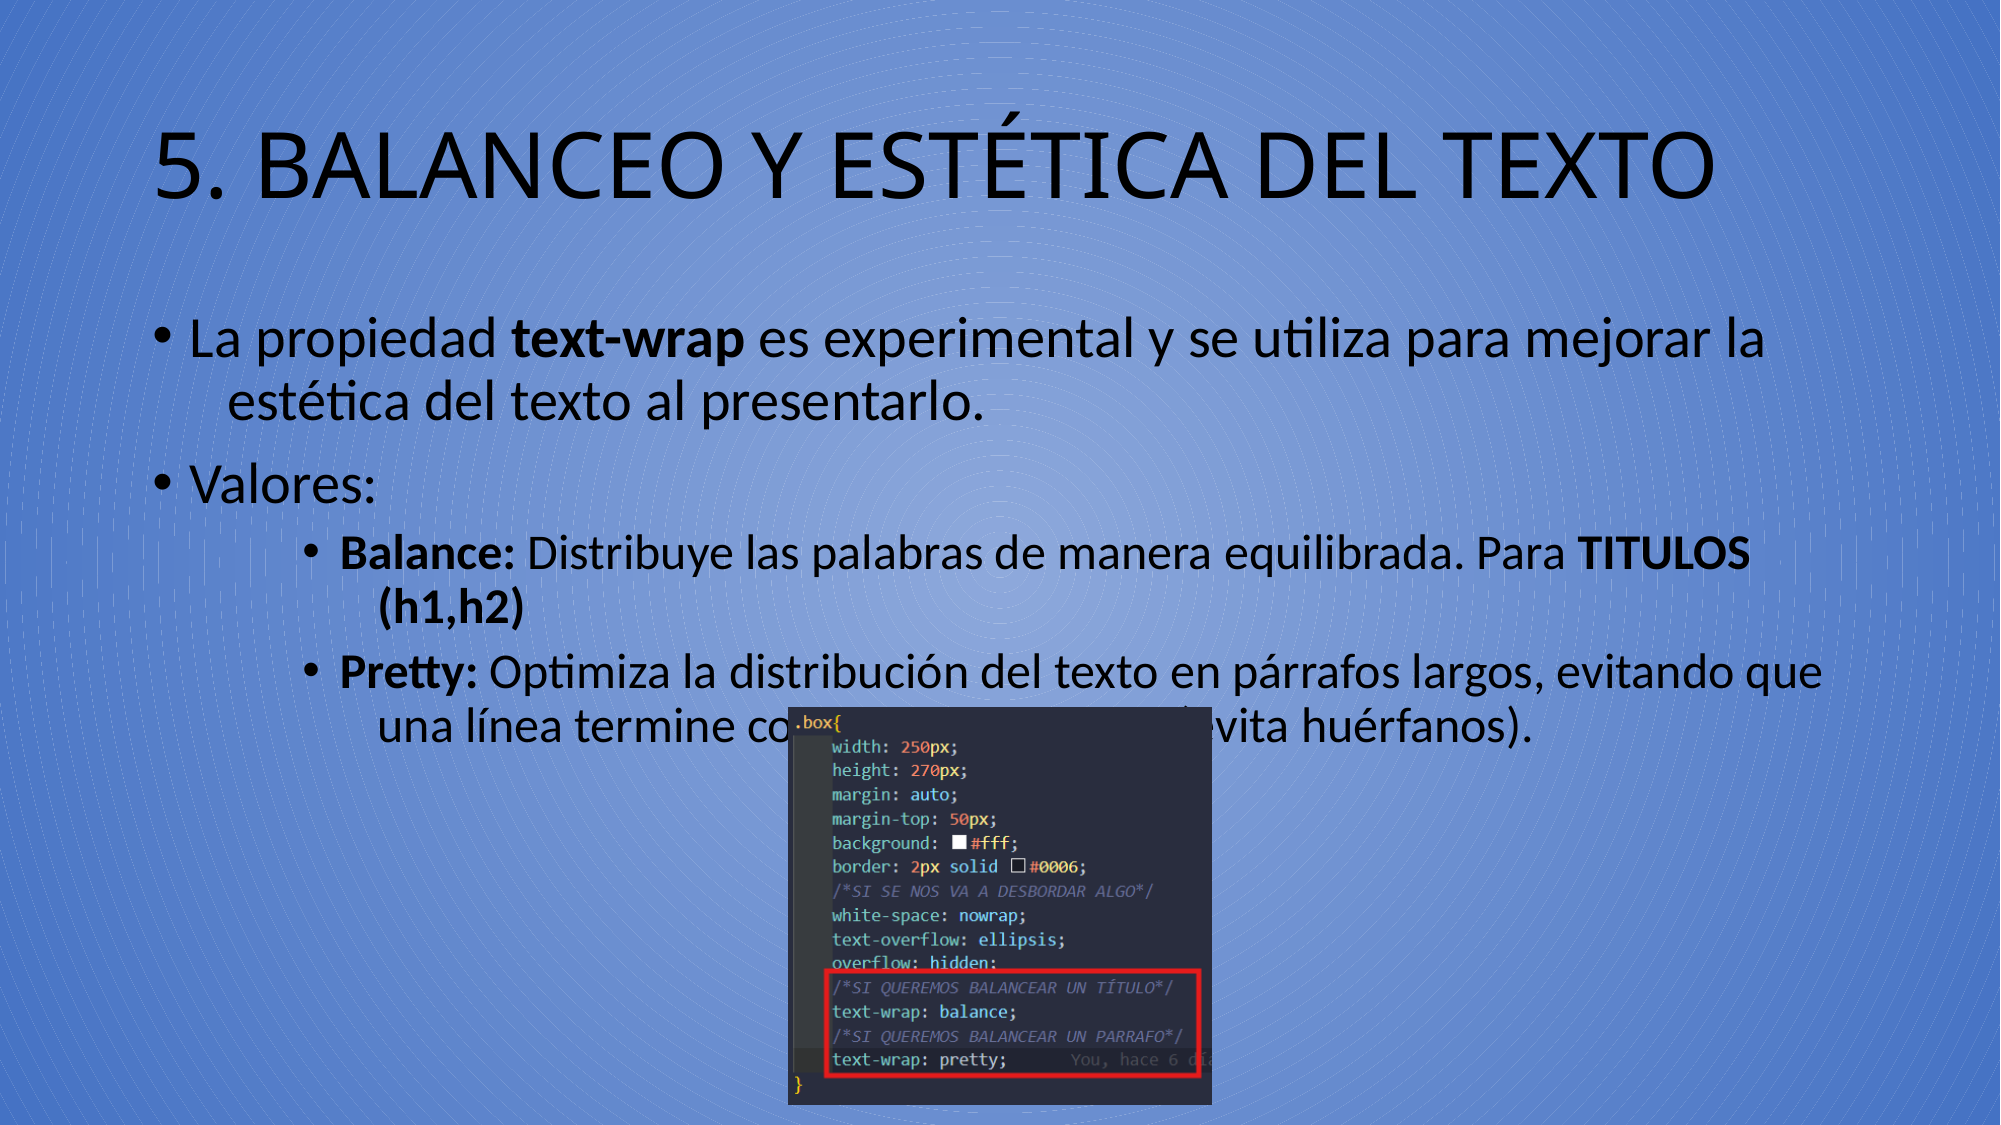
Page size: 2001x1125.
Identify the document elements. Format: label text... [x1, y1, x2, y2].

list La propiedad text-wrap es experimental y se utiliza para mejorar la estética del texto al presentarlo. Valores: Balance: Distribuye las palabras de manera equilibrada. Para TITULOS (h1,h2) Pretty: Optimiza la distribución del texto en párrafos largos, evitando que una línea termine con una sola palabra (evita huérfanos). [137, 299, 1863, 1014]
title 5. BALANCEO Y ESTÉTICA DEL TEXTO [137, 59, 1863, 278]
picture [788, 707, 1212, 1105]
